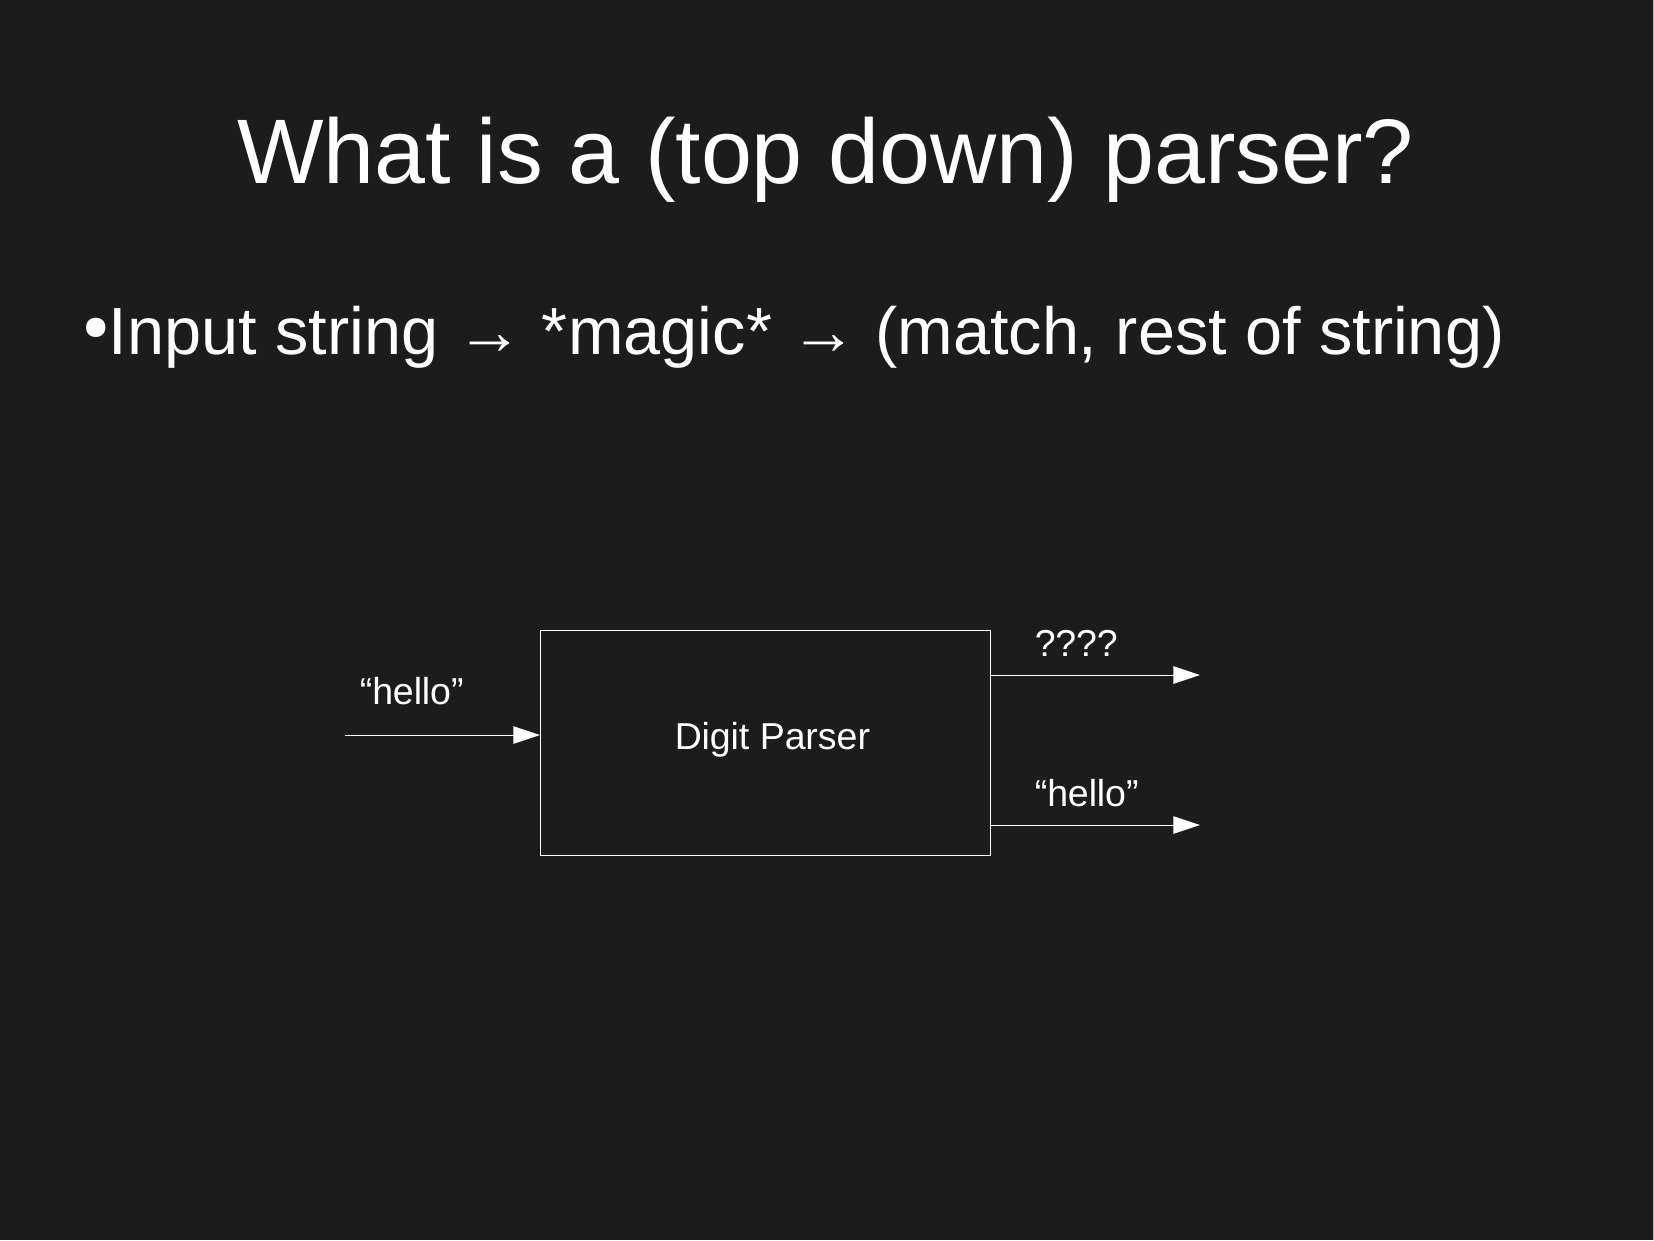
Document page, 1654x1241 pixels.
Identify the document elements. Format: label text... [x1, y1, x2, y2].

title What is a (top down) parser? [82, 49, 1571, 256]
text_box Digit Parser [660, 708, 886, 769]
text_box “hello” [345, 663, 541, 724]
text_box [540, 630, 991, 856]
text_box “hello” [1020, 765, 1291, 825]
text_box ???? [1020, 615, 1291, 675]
list Input string → *magic* → (match, rest of string) [82, 290, 1571, 1009]
